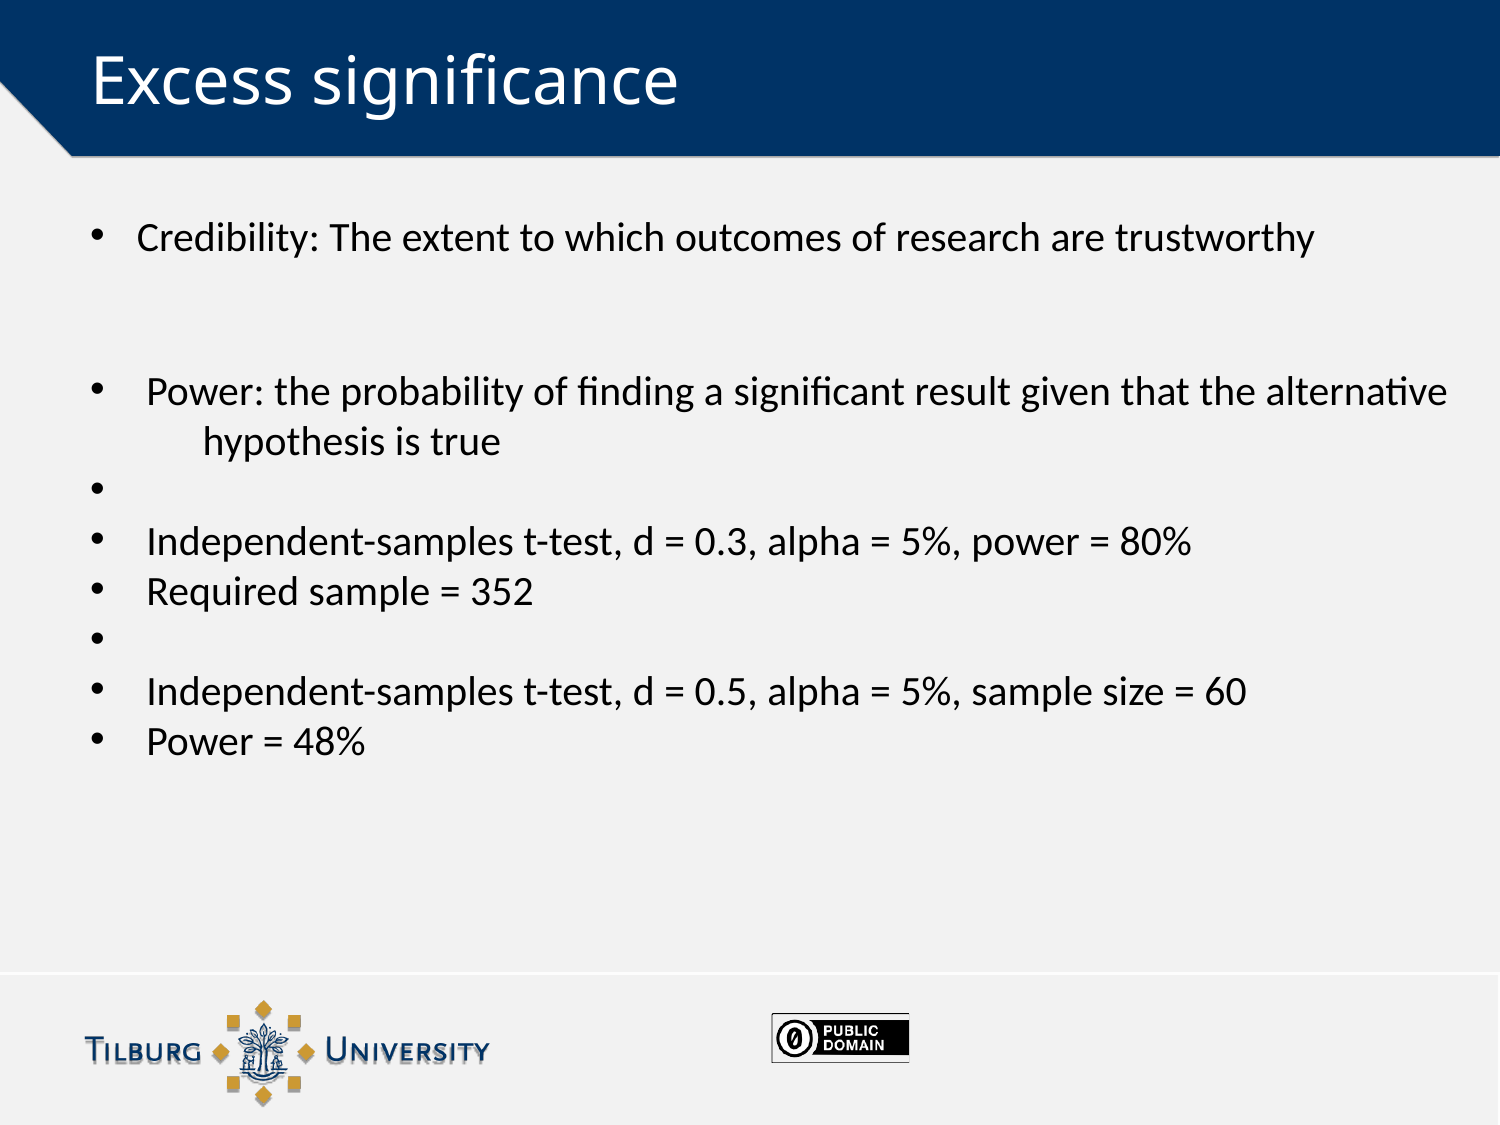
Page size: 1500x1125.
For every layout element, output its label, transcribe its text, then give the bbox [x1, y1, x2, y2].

text_box [772, 1014, 909, 1062]
text_box Power: the probability of finding a significant result given that the alternative hypothesis is true Independent-samples t-test, d = 0.3, alpha = 5%, power = 80% Required sample = 352 Independent-samples t-test, d = 0.5, alpha = 5%, sample size = 60 Power = 48% [75, 356, 1500, 1070]
title Excess significance [75, 0, 1426, 156]
text_box Credibility: The extent to which outcomes of research are trustworthy [75, 201, 1414, 268]
